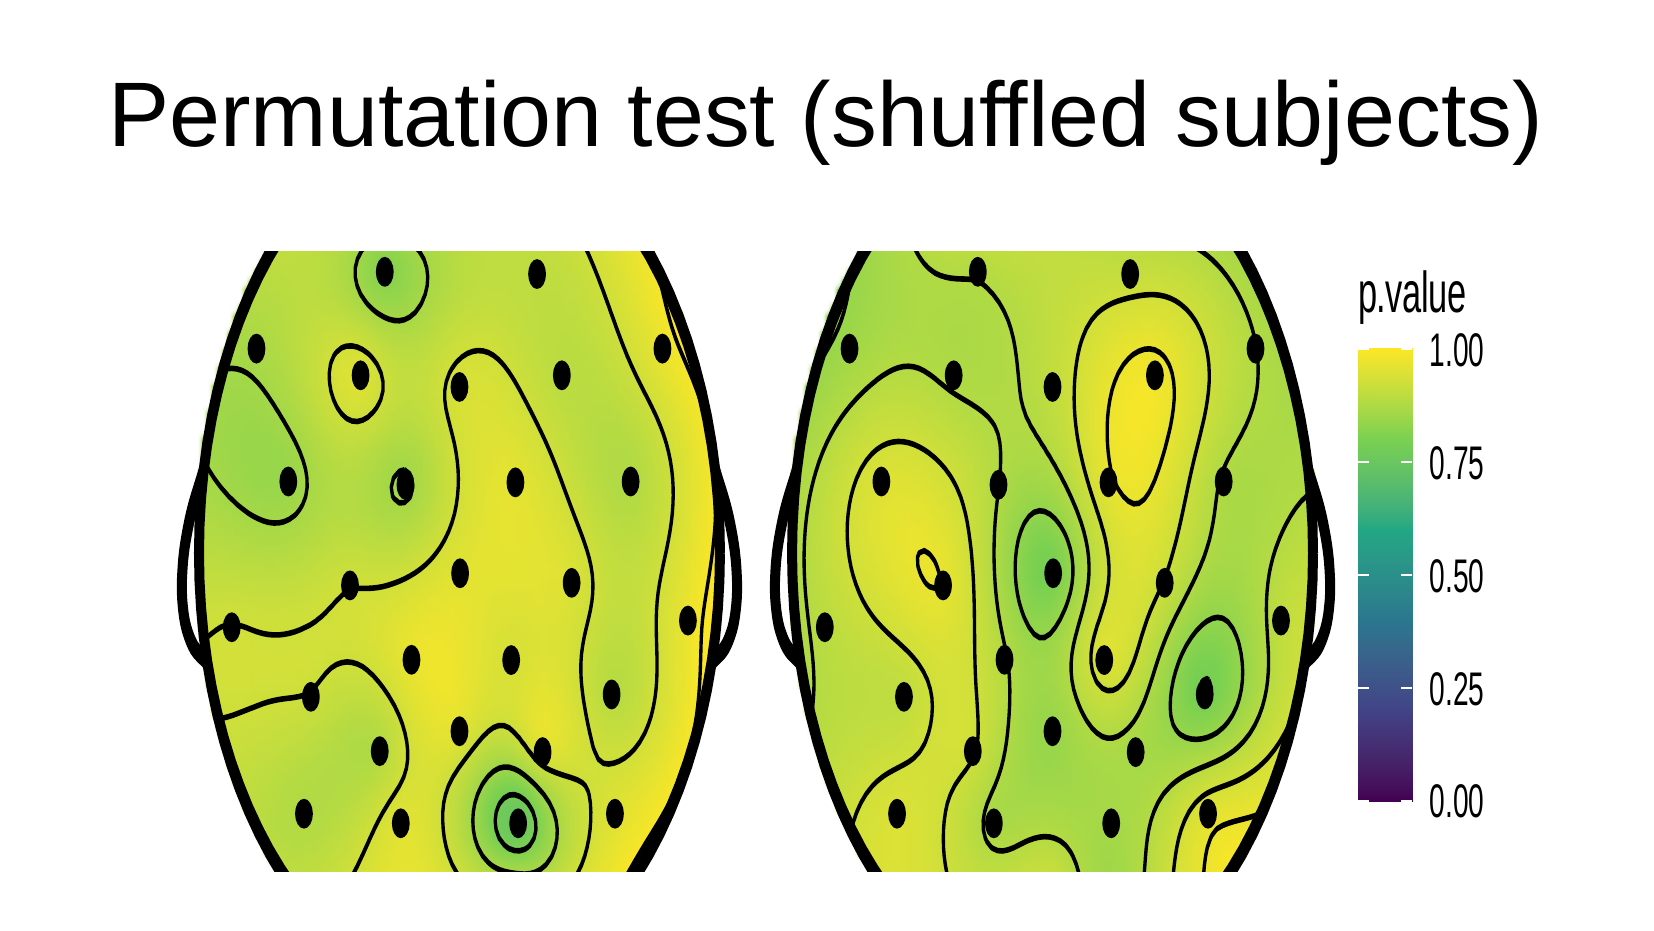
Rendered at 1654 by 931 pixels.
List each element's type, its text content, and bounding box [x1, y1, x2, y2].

title Permutation test (shuffled subjects) [82, 37, 1571, 193]
picture [171, 251, 1483, 872]
